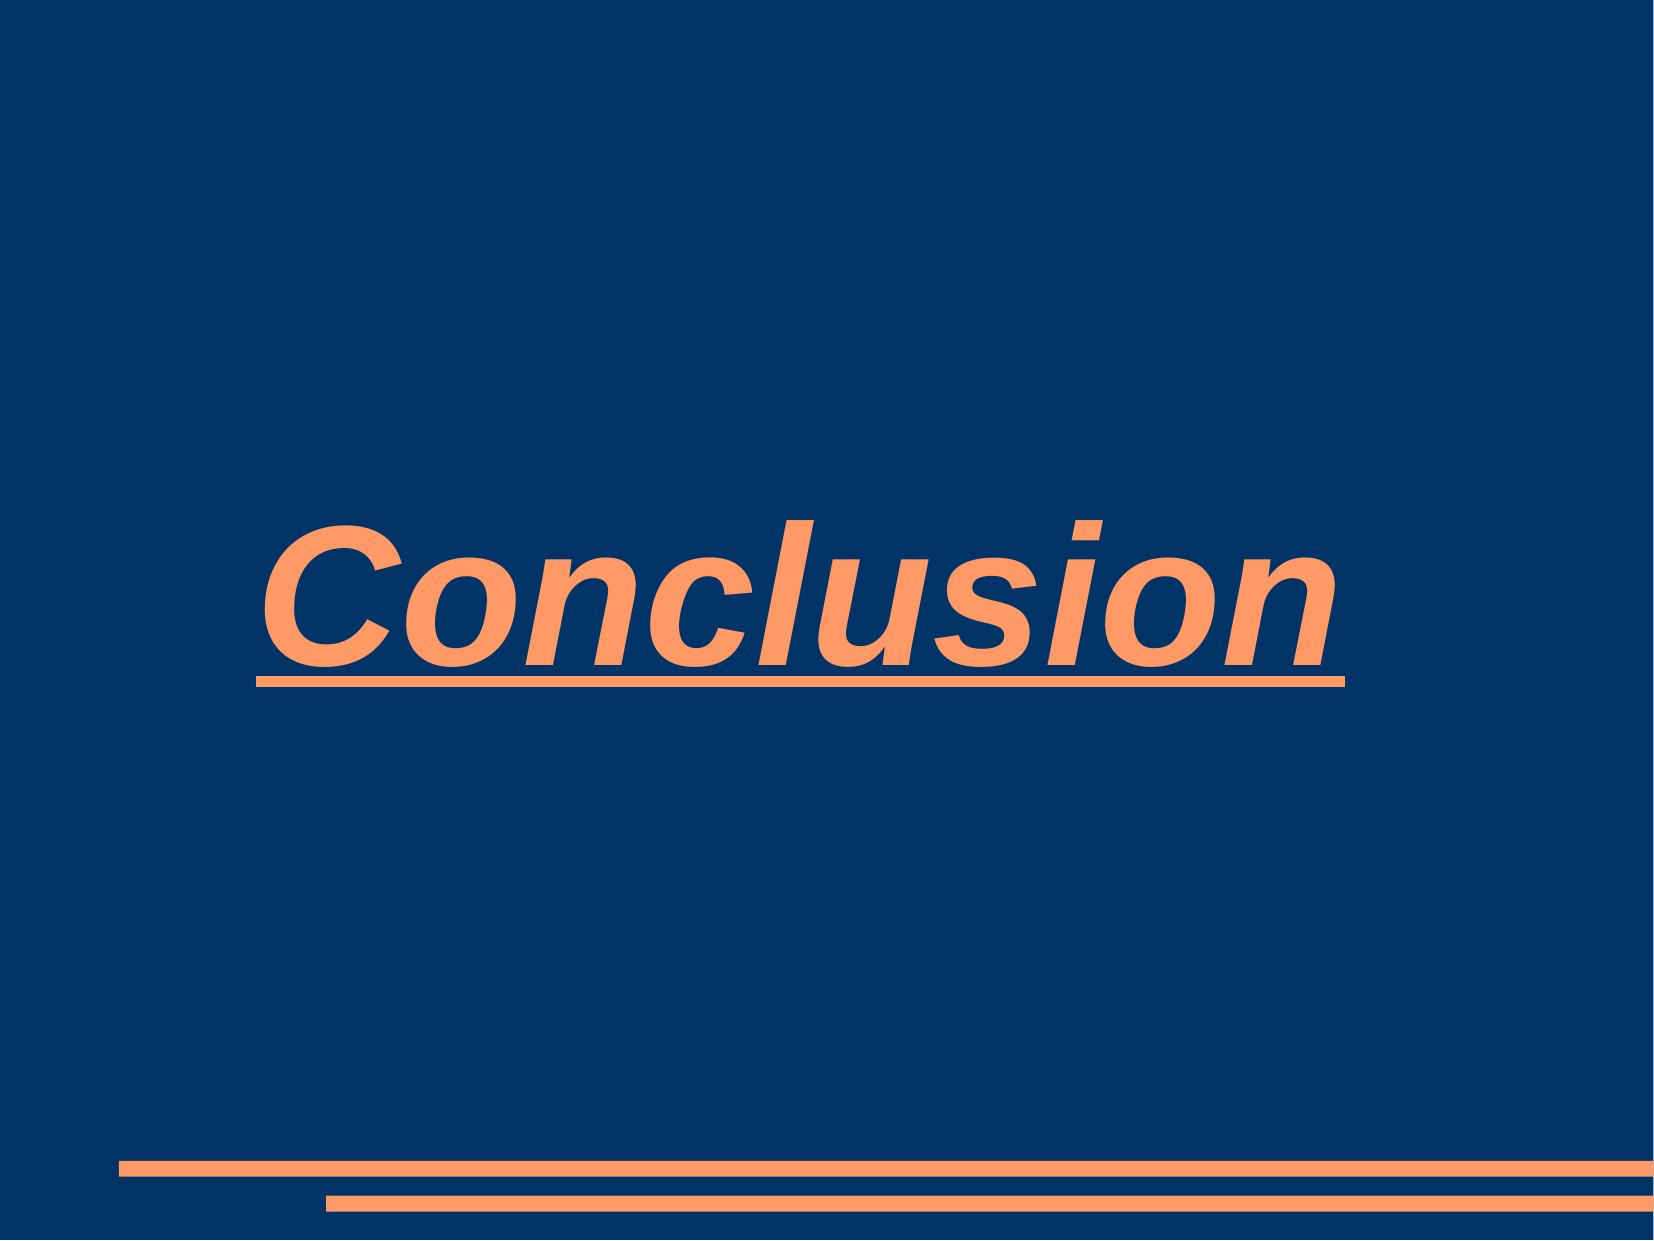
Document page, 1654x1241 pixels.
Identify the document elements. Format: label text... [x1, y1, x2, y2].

title Conclusion [94, 484, 1507, 708]
